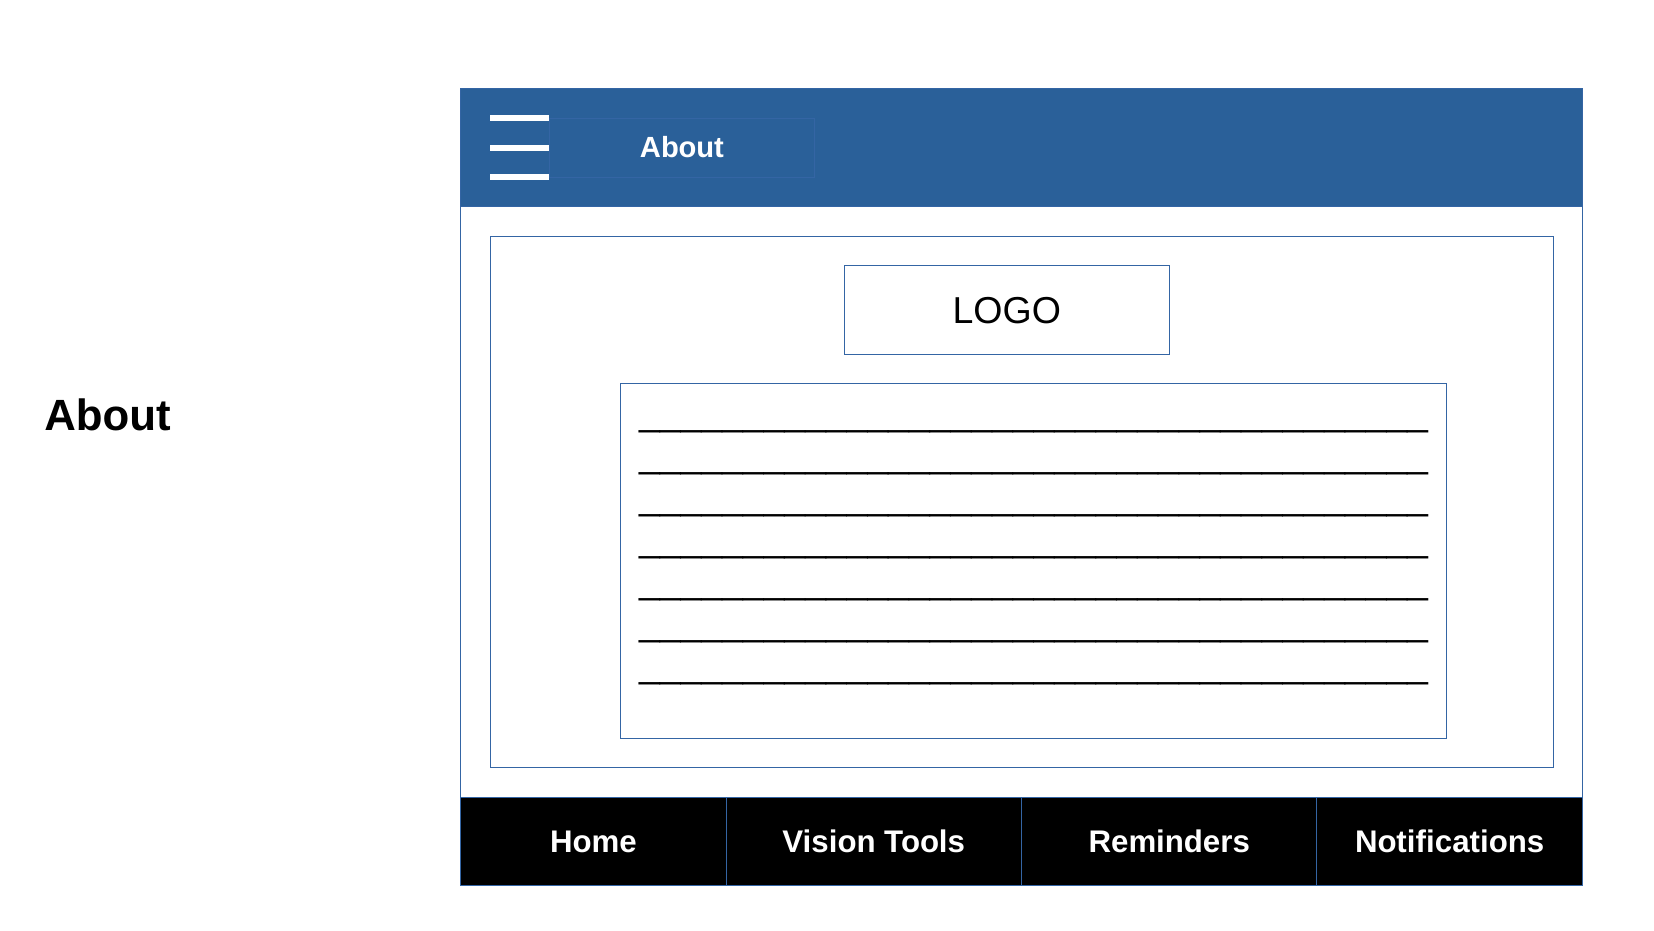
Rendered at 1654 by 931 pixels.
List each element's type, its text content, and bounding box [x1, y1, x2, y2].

text_box LOGO [844, 265, 1170, 355]
text_box Reminders [1021, 797, 1316, 886]
text_box Vision Tools [726, 797, 1021, 886]
text_box About [29, 383, 443, 497]
text_box About [549, 118, 815, 178]
text_box [460, 88, 1583, 797]
text_box Notifications [1316, 797, 1583, 886]
text_box __________________________________________________________________________________________________________________________________________________________________________________________________________________________________________________________________________ [620, 383, 1447, 739]
text_box Home [460, 797, 726, 886]
